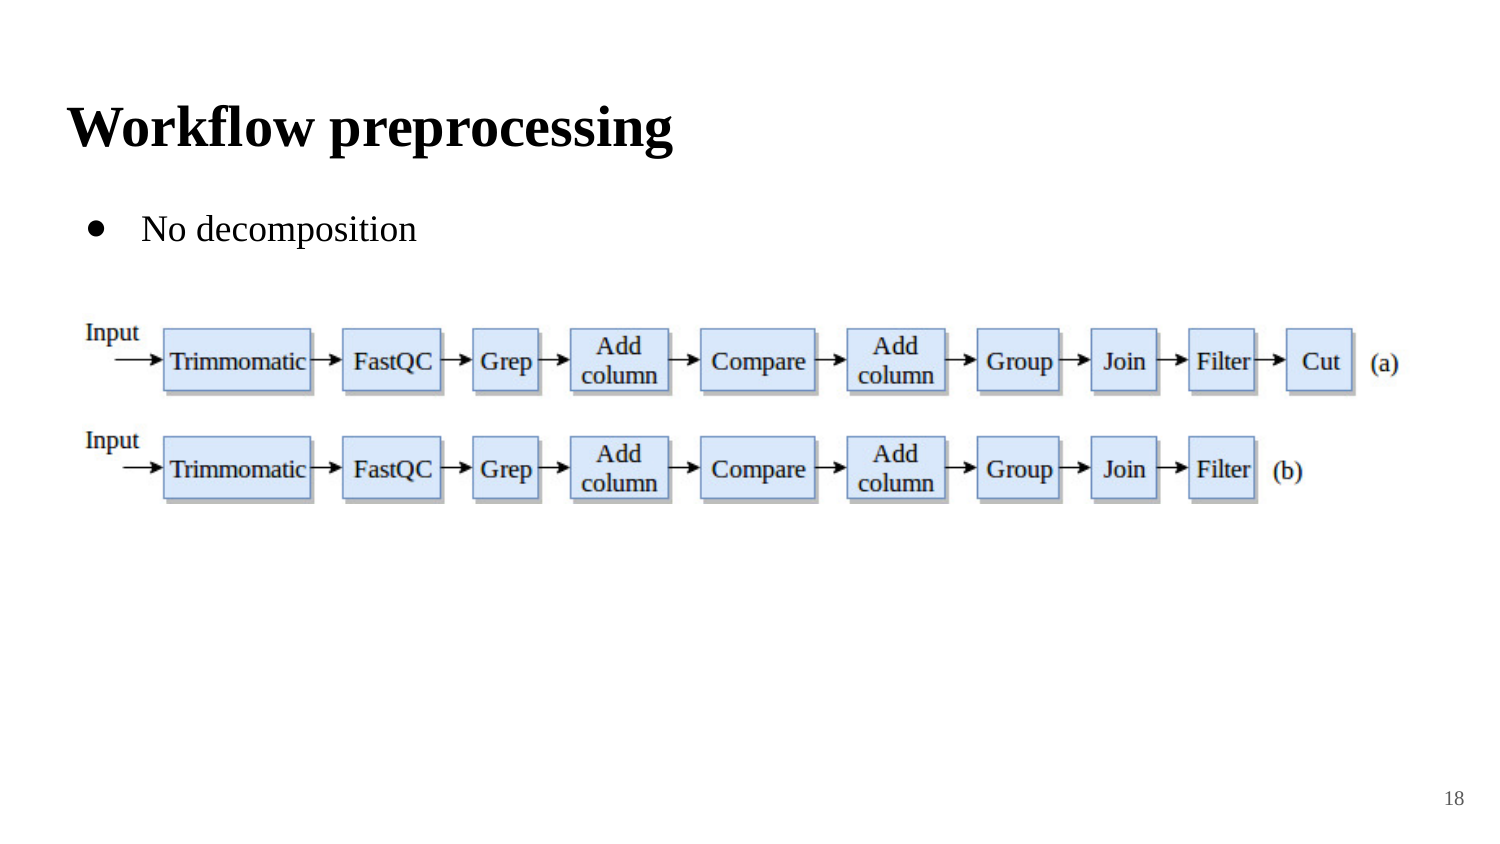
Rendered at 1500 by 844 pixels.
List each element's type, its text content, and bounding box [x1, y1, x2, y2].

picture [82, 313, 1418, 504]
title Workflow preprocessing [51, 72, 1449, 167]
list No decomposition [51, 189, 1449, 750]
slide_number <number> [1389, 764, 1480, 830]
